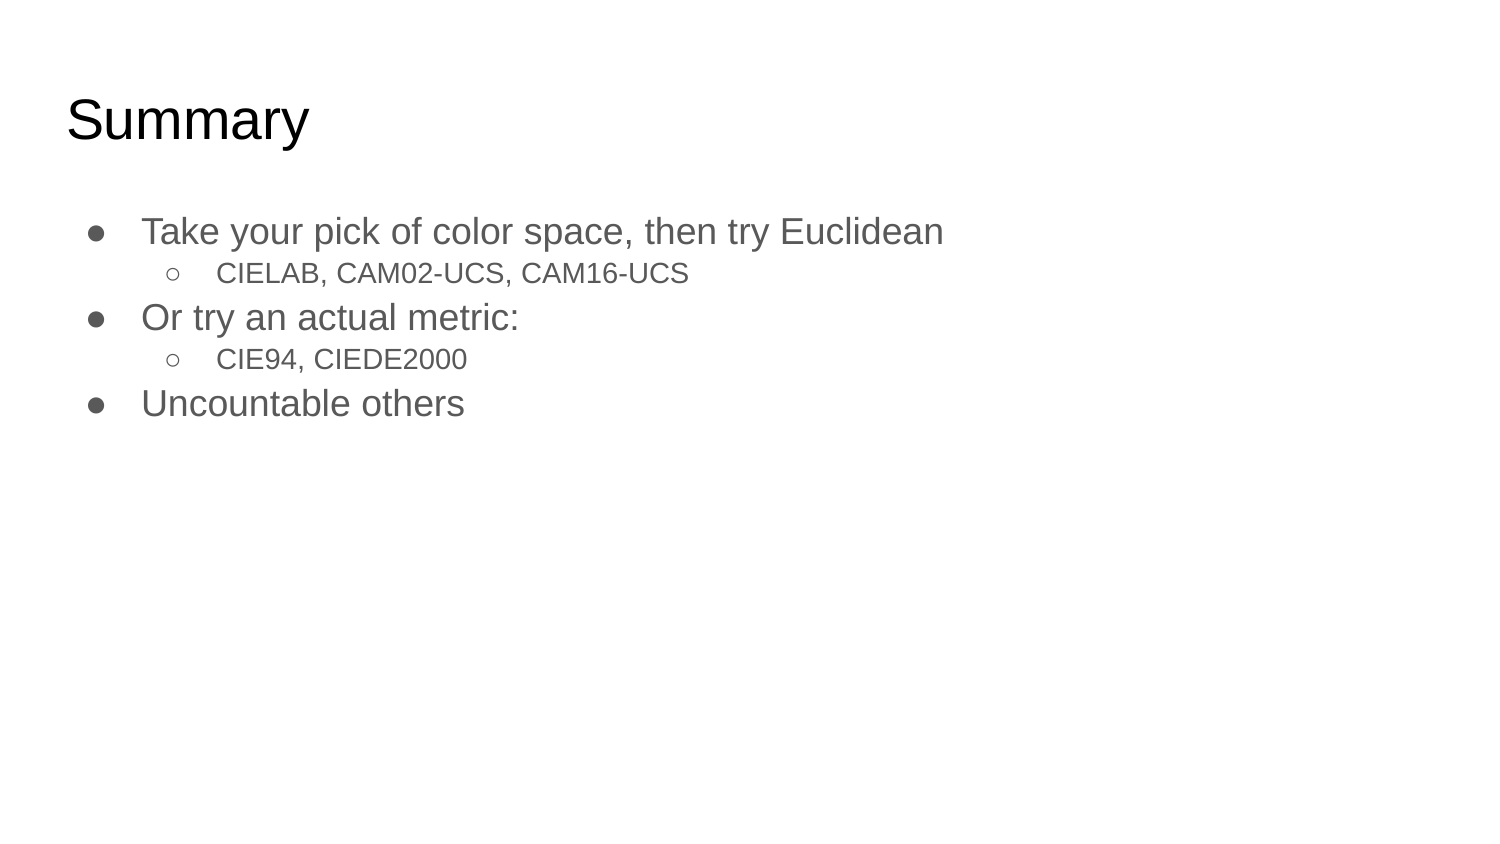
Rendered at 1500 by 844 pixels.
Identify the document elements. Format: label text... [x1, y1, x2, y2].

list Take your pick of color space, then try Euclidean CIELAB, CAM02-UCS, CAM16-UCS Or try an actual metric: CIE94, CIEDE2000 Uncountable others [51, 189, 1449, 750]
title Summary [51, 72, 1449, 167]
